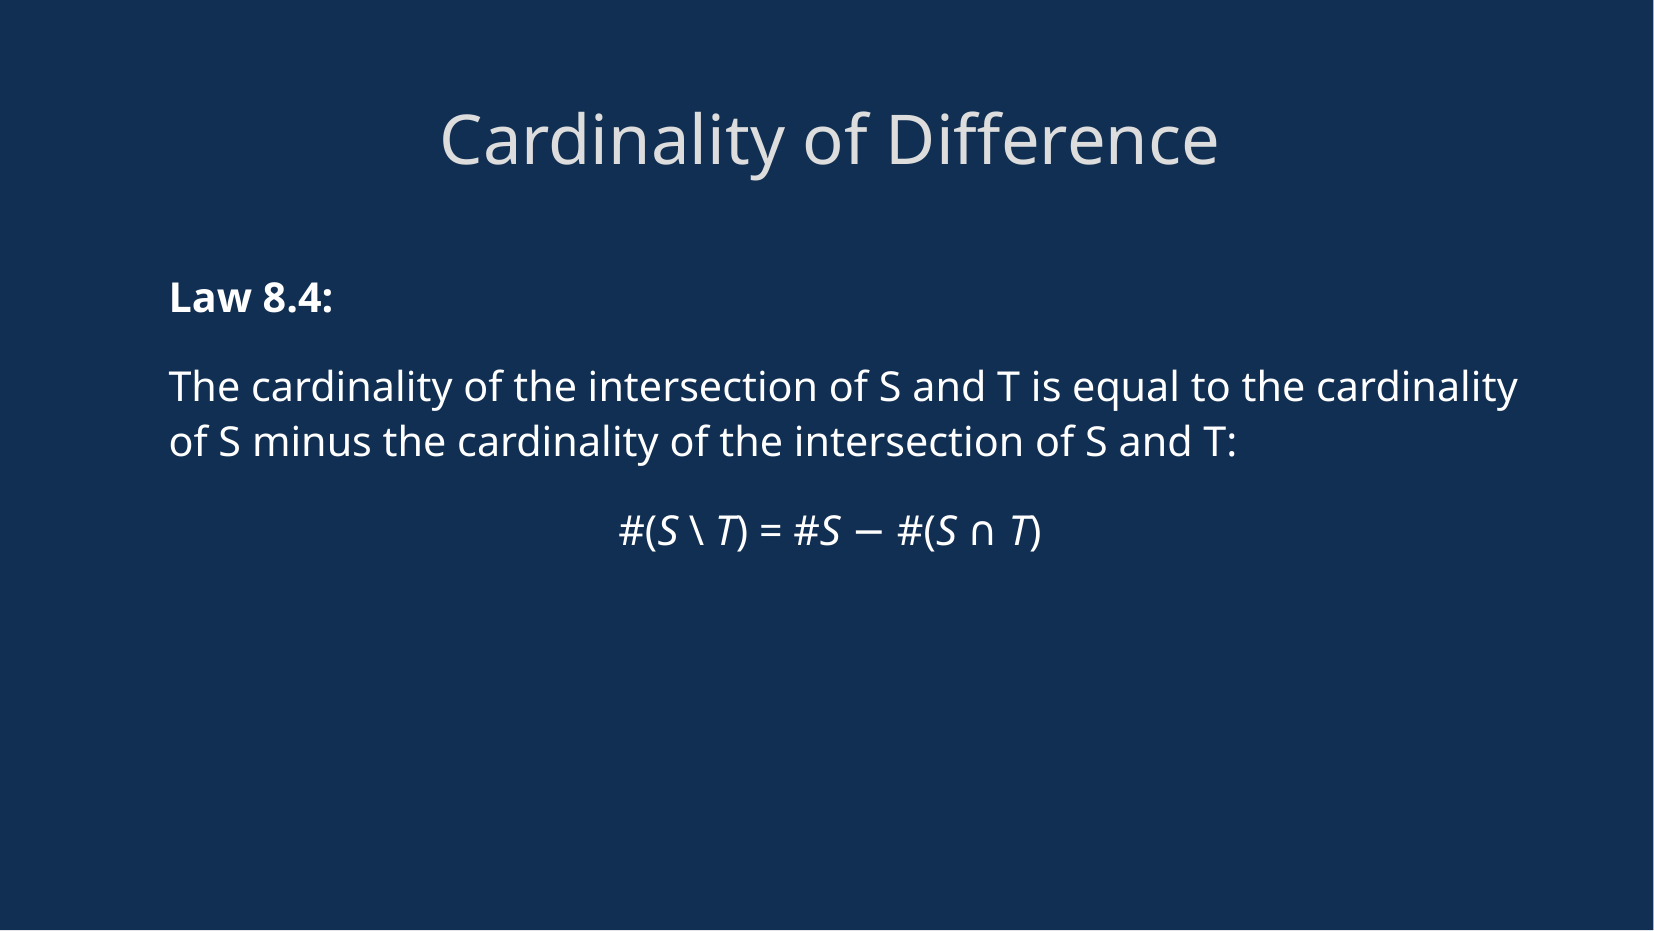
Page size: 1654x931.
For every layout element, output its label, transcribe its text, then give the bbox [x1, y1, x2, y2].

list Law 8.4: The cardinality of the intersection of S and T is equal to the cardinality of S minus the cardinality of the intersection of S and T: #(S \ T) = #S − #(S ∩ T) [97, 268, 1563, 806]
title Cardinality of Difference [97, 56, 1563, 220]
